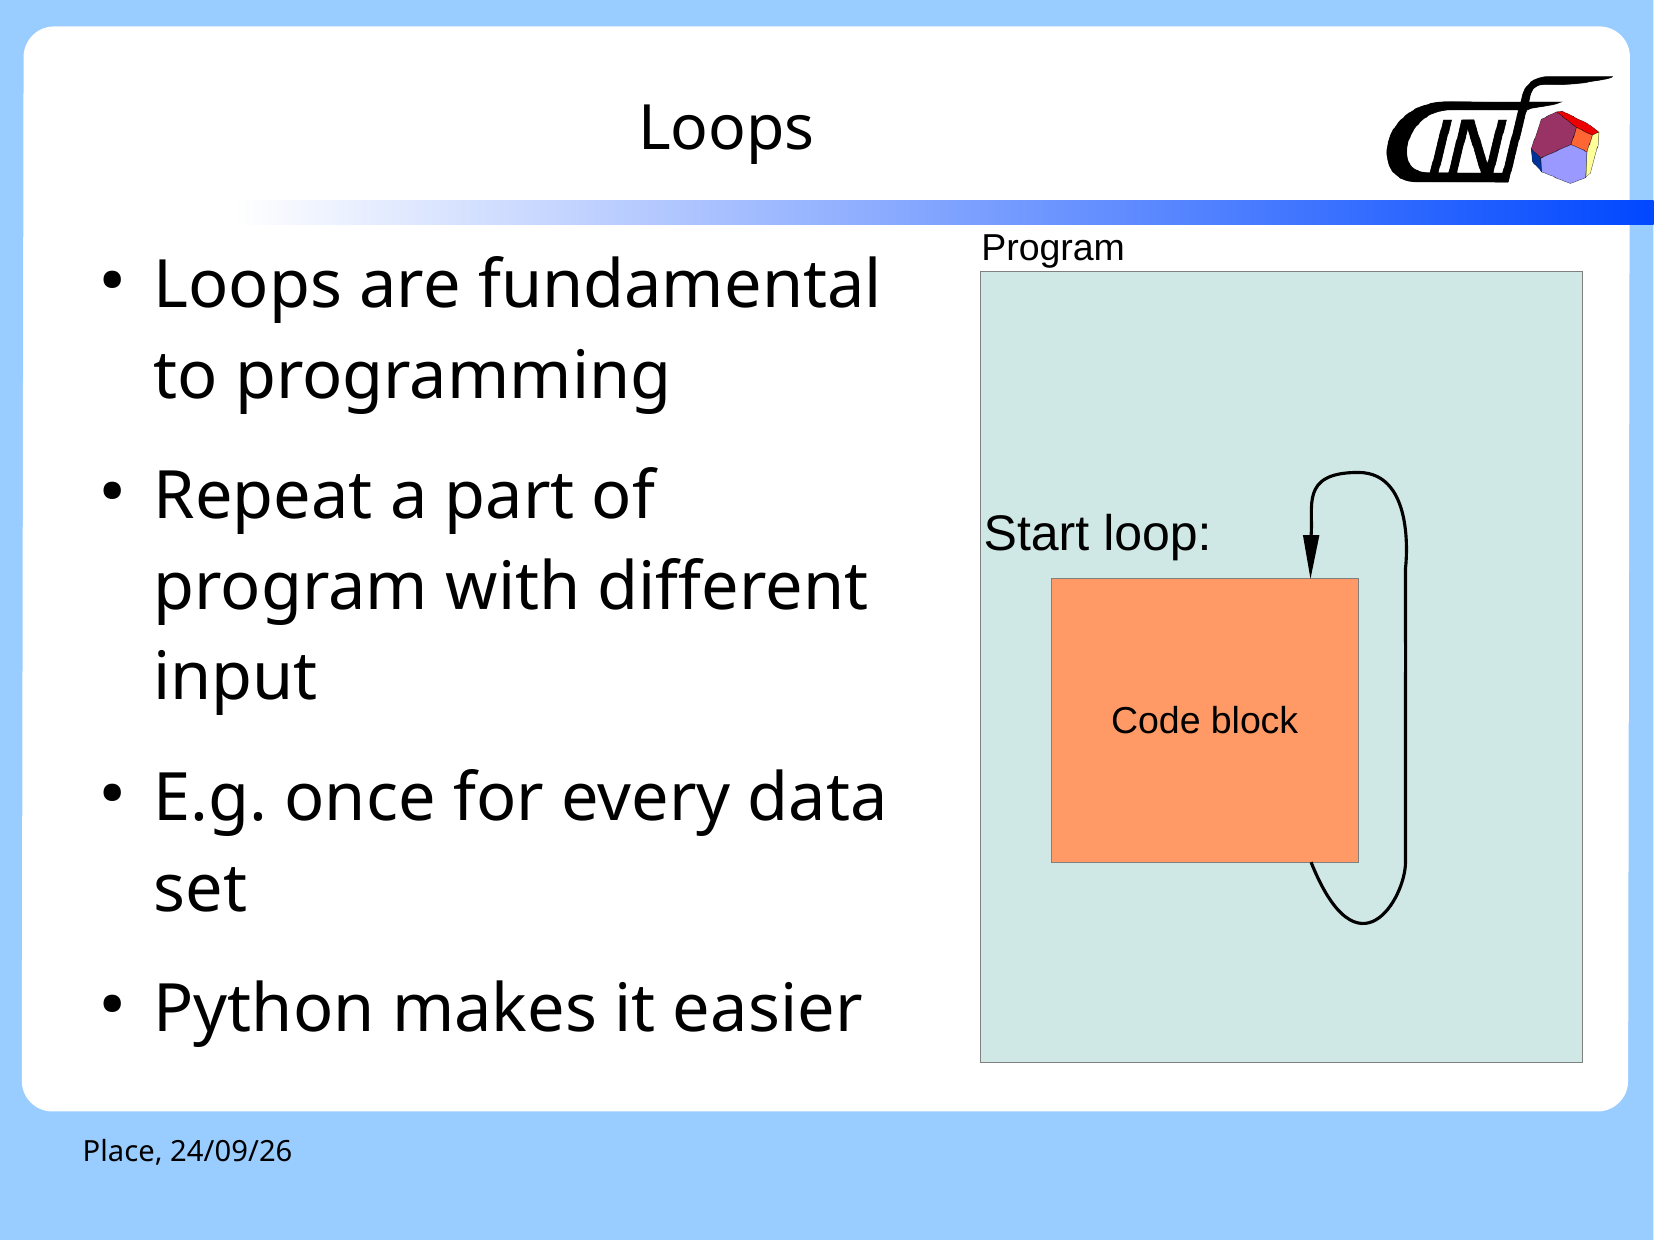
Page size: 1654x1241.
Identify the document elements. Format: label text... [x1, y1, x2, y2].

text_box [980, 271, 1583, 1063]
picture [1386, 76, 1613, 184]
text_box Start loop: [968, 498, 1227, 570]
text_box Code block [1051, 578, 1359, 863]
title Loops [82, 49, 1371, 201]
table_header B [956, 201, 961, 224]
list Loops are fundamental to programming Repeat a part of program with different input E.g. once for every data set Python makes it easier [82, 236, 922, 1055]
text_box Program [966, 218, 1140, 276]
